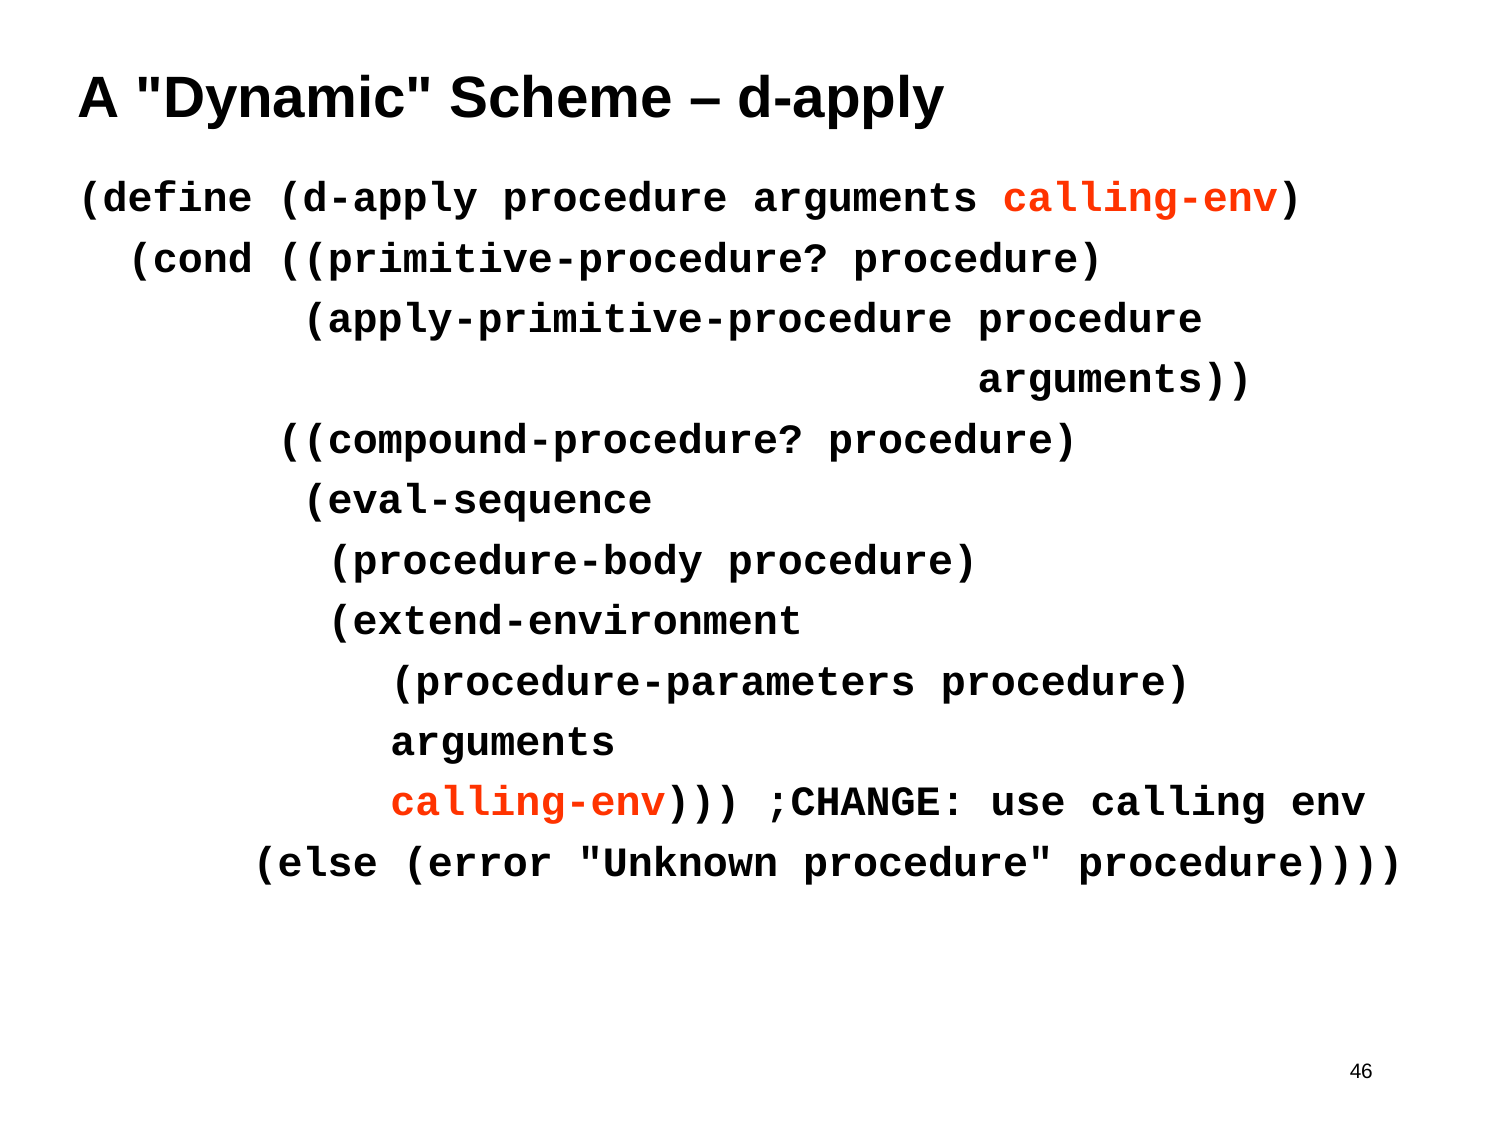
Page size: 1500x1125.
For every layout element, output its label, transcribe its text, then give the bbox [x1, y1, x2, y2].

text_box <number> [1025, 1049, 1388, 1101]
text_box A "Dynamic" Scheme – d-apply [62, 24, 1338, 162]
text_box (define (d-apply procedure arguments calling-env) (cond ((primitive-procedure? procedure) (apply-primitive-procedure procedure arguments)) ((compound-procedure? procedure) (eval-sequence (procedure-body procedure) (extend-environment (procedure-parameters procedure) arguments calling-env))) ;CHANGE: use calling env (else (error "Unknown procedure" procedure)))) [62, 162, 1450, 1000]
